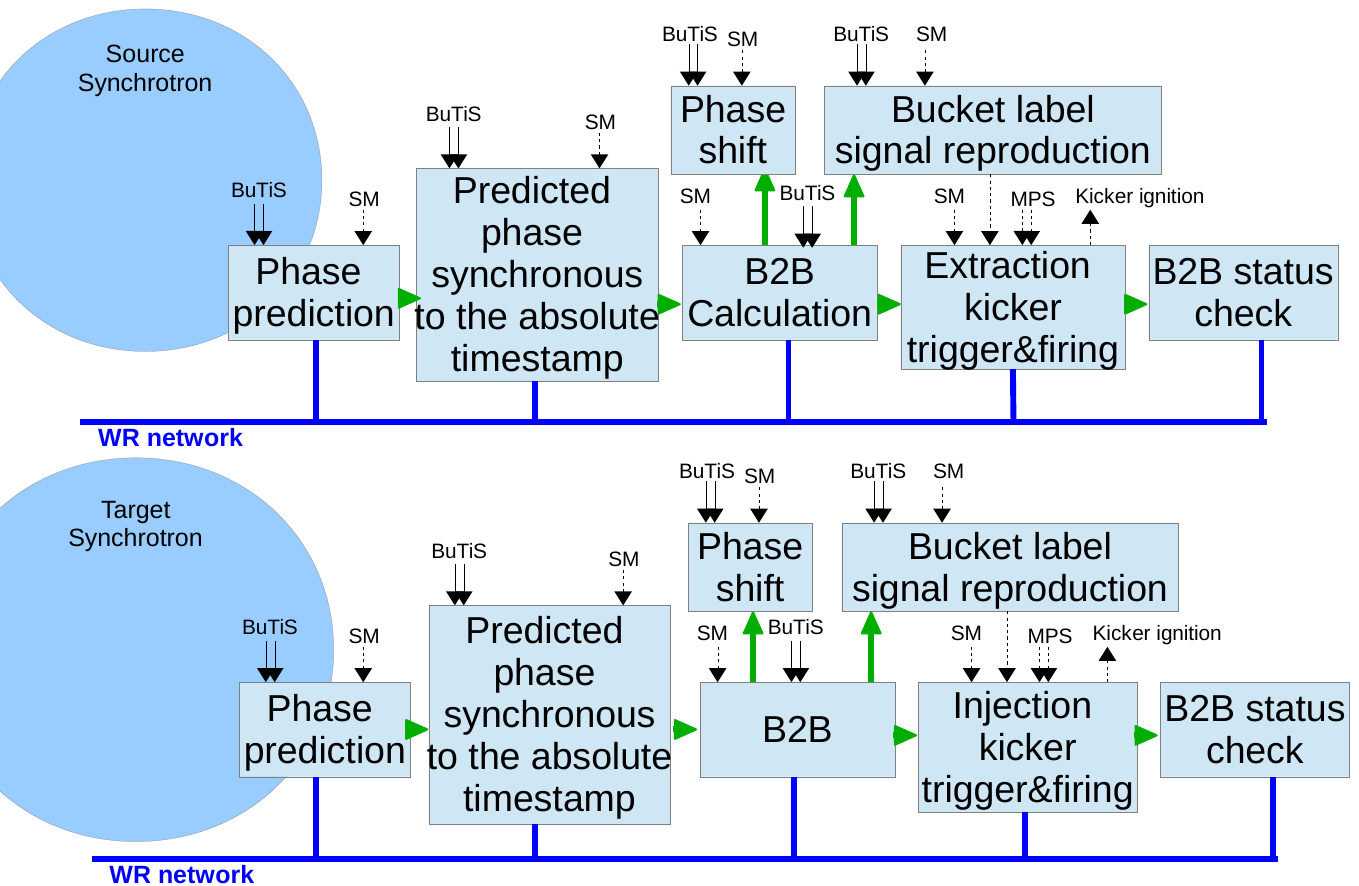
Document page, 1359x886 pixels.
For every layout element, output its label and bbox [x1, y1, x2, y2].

chart [0, 0, 1359, 886]
